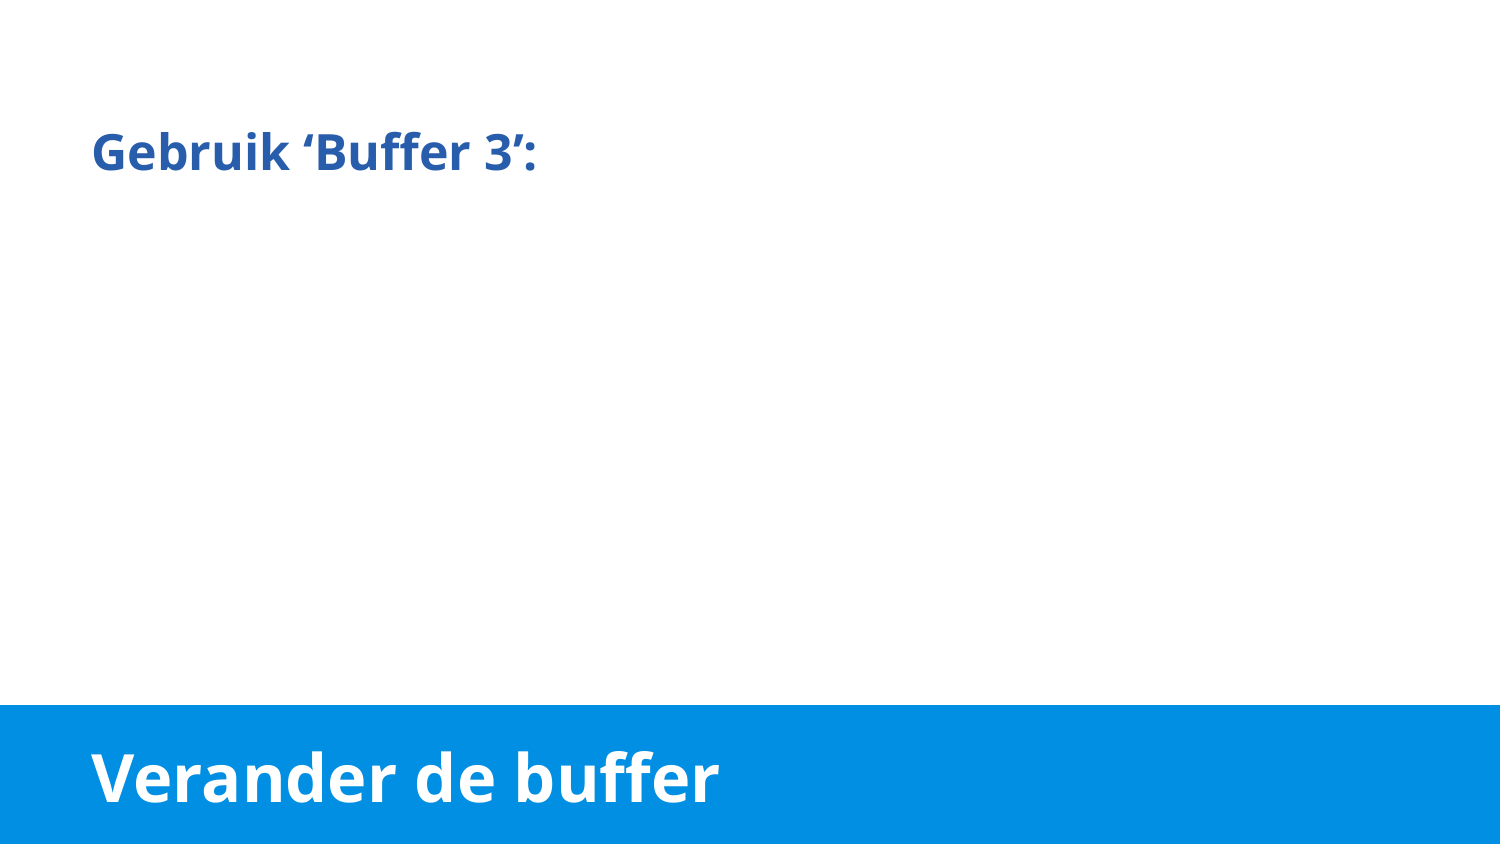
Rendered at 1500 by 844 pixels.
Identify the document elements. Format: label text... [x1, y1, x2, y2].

subtitle Gebruik ‘Buffer 3’: [76, 75, 1438, 152]
picture [0, 705, 1500, 844]
title Verander de buffer [76, 721, 1500, 828]
